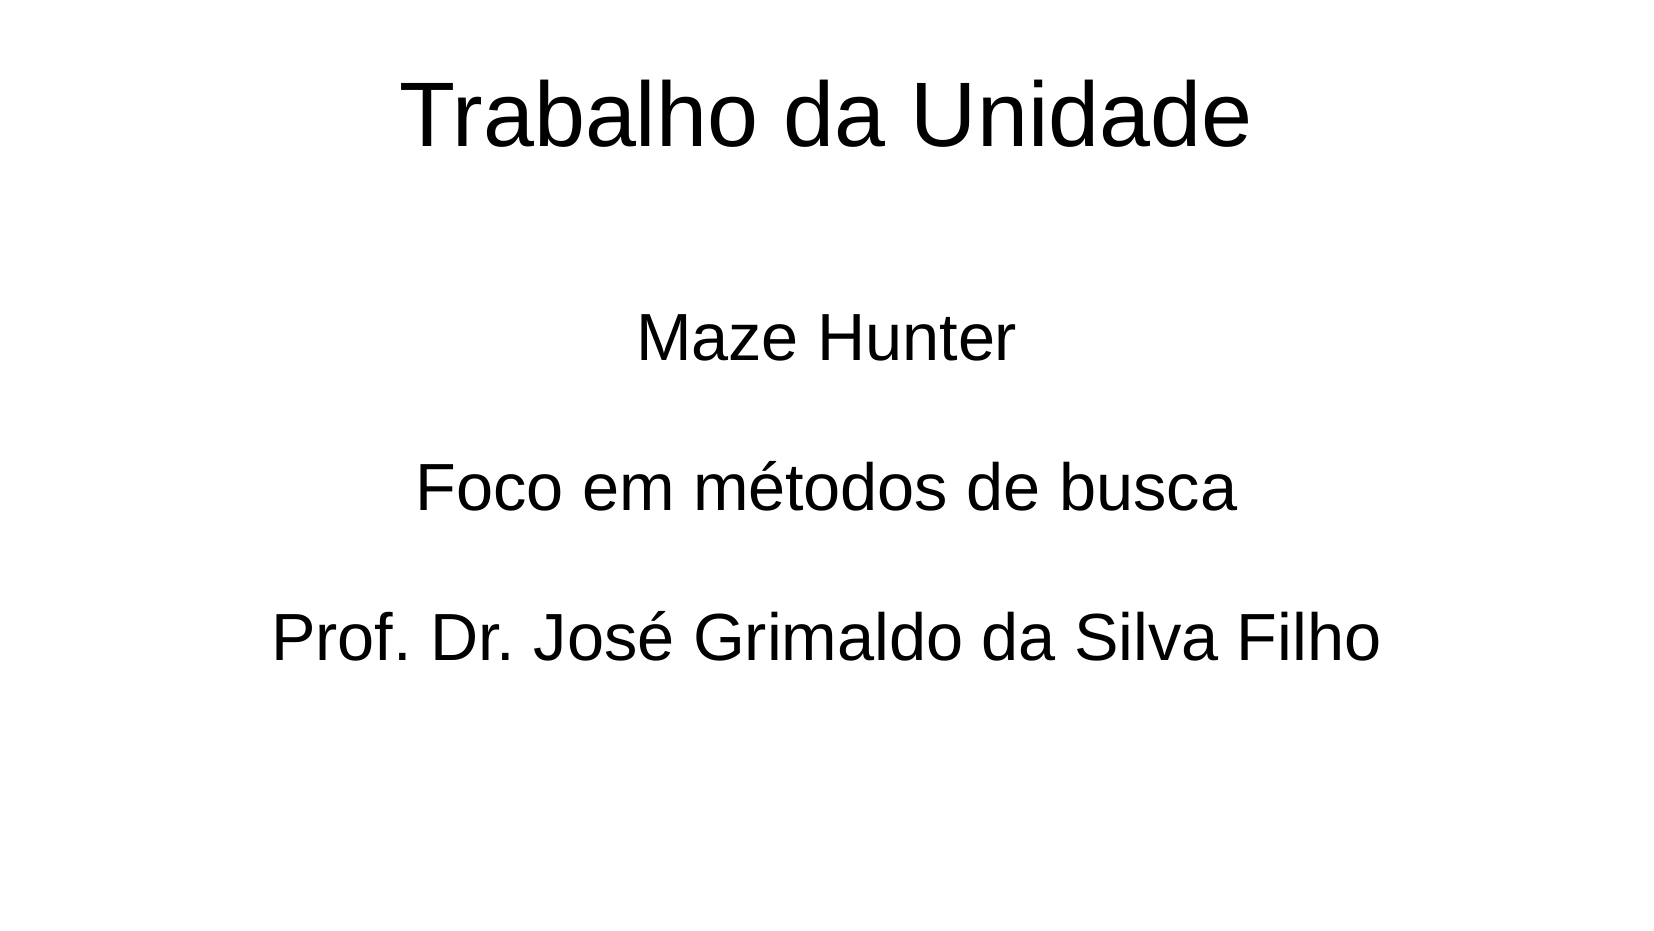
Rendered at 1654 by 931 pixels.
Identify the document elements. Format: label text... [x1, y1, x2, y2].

subtitle Maze Hunter Foco em métodos de busca Prof. Dr. José Grimaldo da Silva Filho [82, 217, 1571, 758]
title Trabalho da Unidade [82, 37, 1571, 193]
